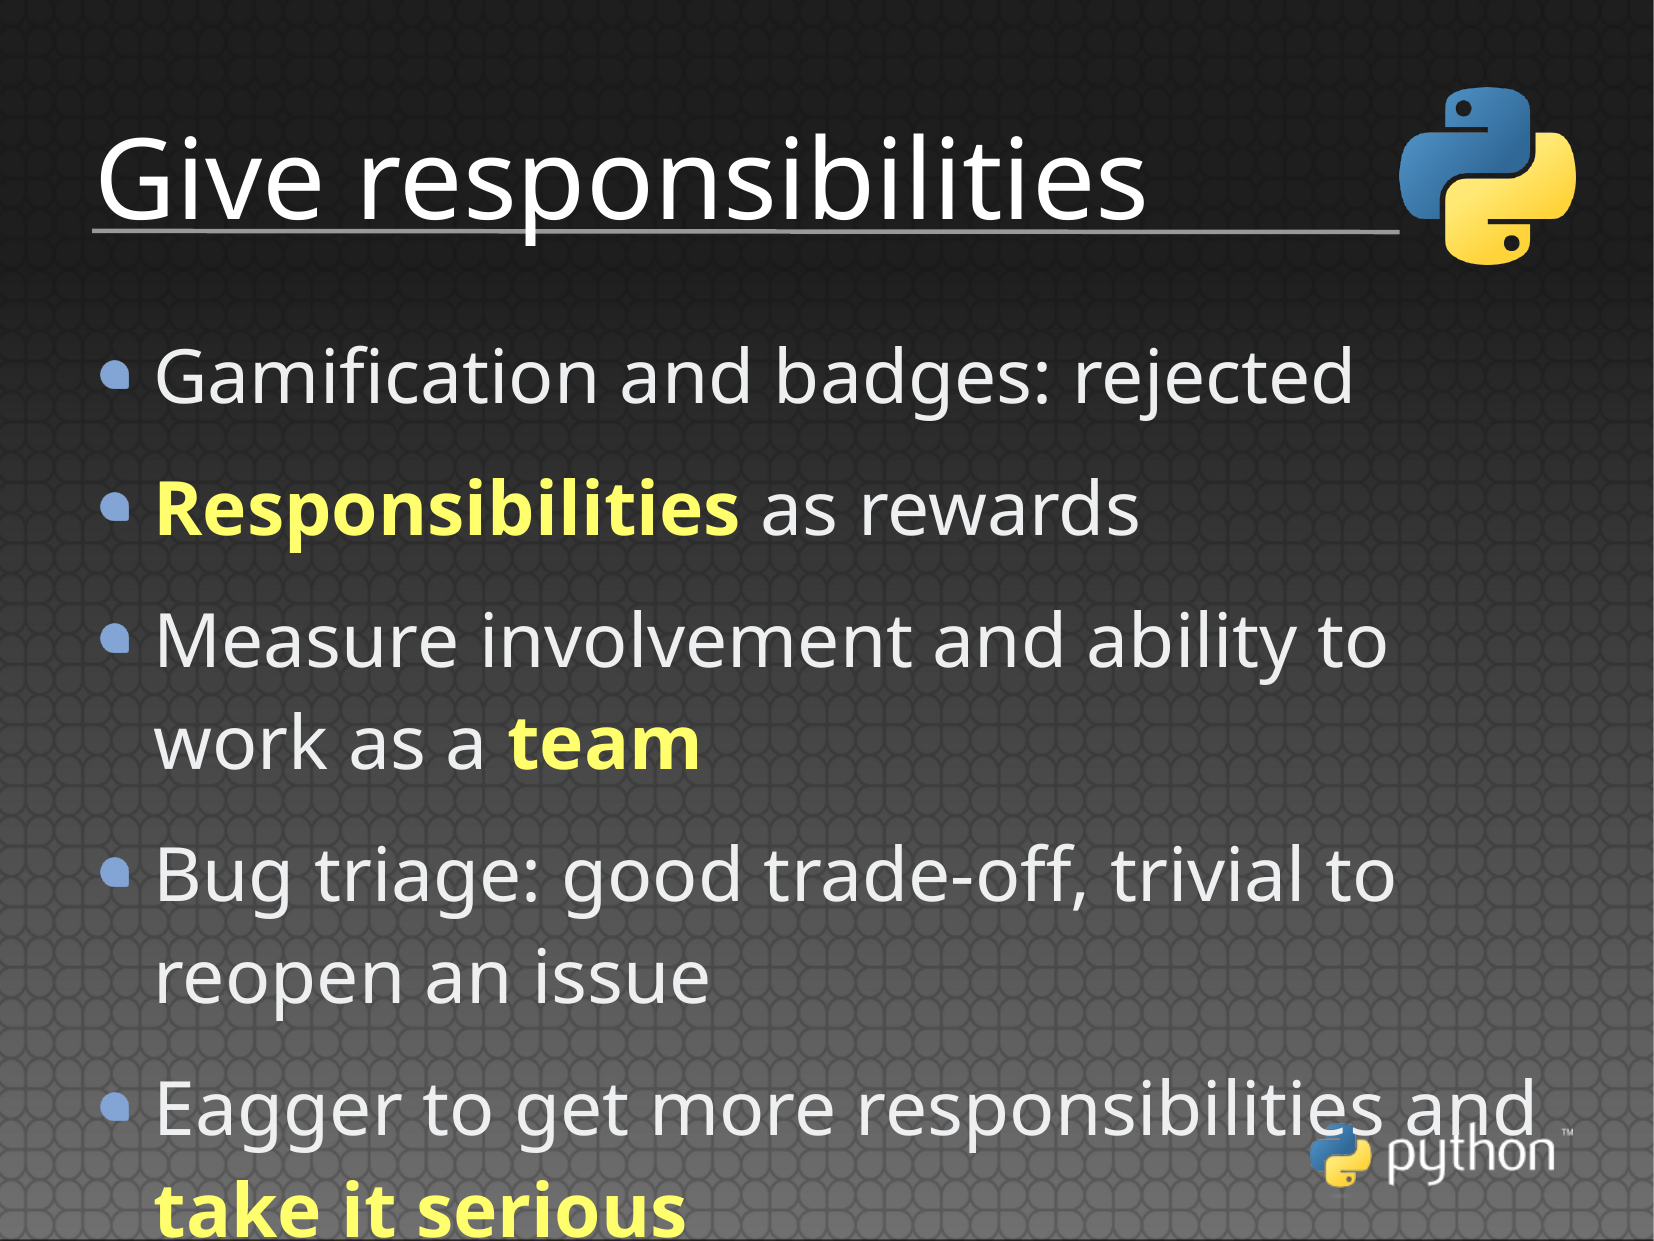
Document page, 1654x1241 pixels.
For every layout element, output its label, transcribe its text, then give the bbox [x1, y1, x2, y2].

title Give responsibilities [94, 100, 1426, 251]
picture [0, 0, 1654, 1241]
list Gamification and badges: rejected Responsibilities as rewards Measure involvement and ability to work as a team Bug triage: good trade-off, trivial to reopen an issue Eagger to get more responsibilities and take it serious [82, 323, 1571, 1110]
